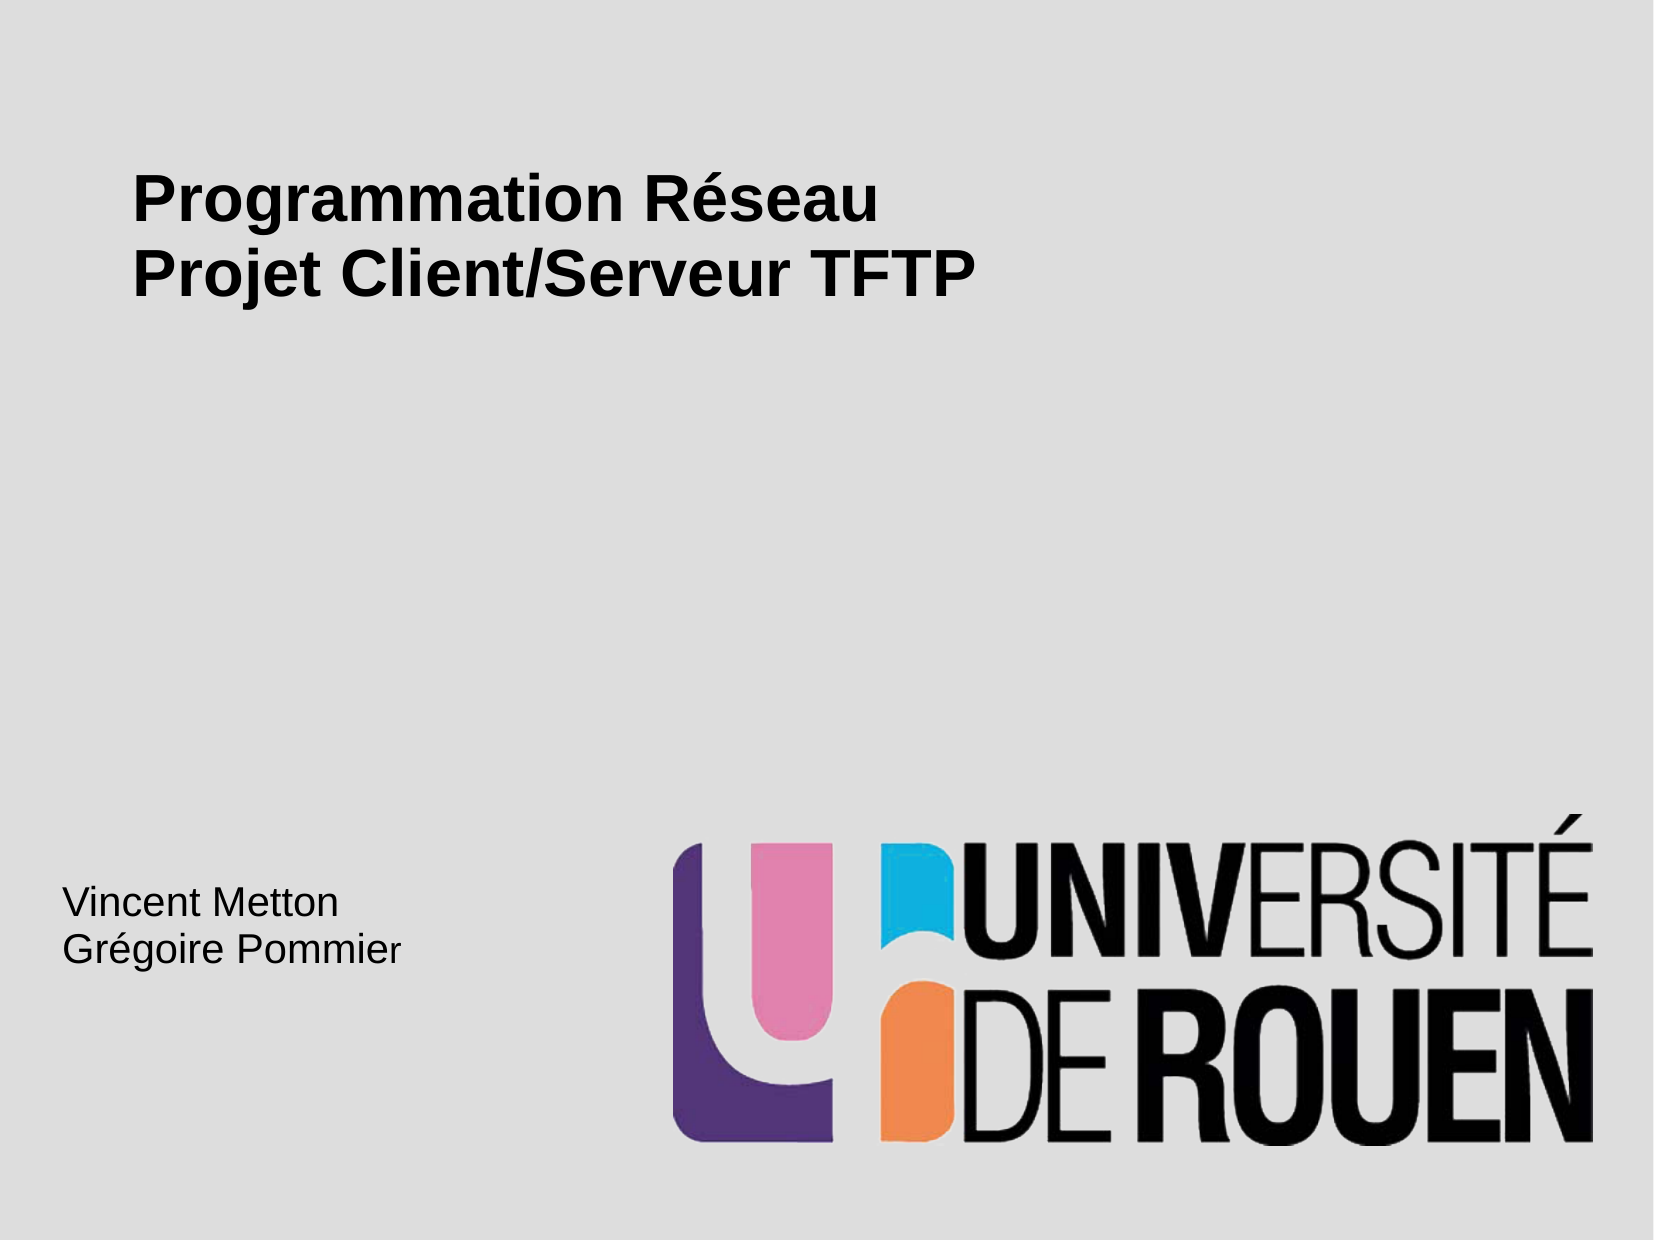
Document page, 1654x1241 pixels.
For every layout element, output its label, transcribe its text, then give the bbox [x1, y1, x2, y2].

text_box Programmation Réseau Projet Client/Serveur TFTP [118, 153, 1004, 318]
text_box Vincent Metton Grégoire Pommier [47, 871, 438, 981]
picture [673, 814, 1593, 1146]
